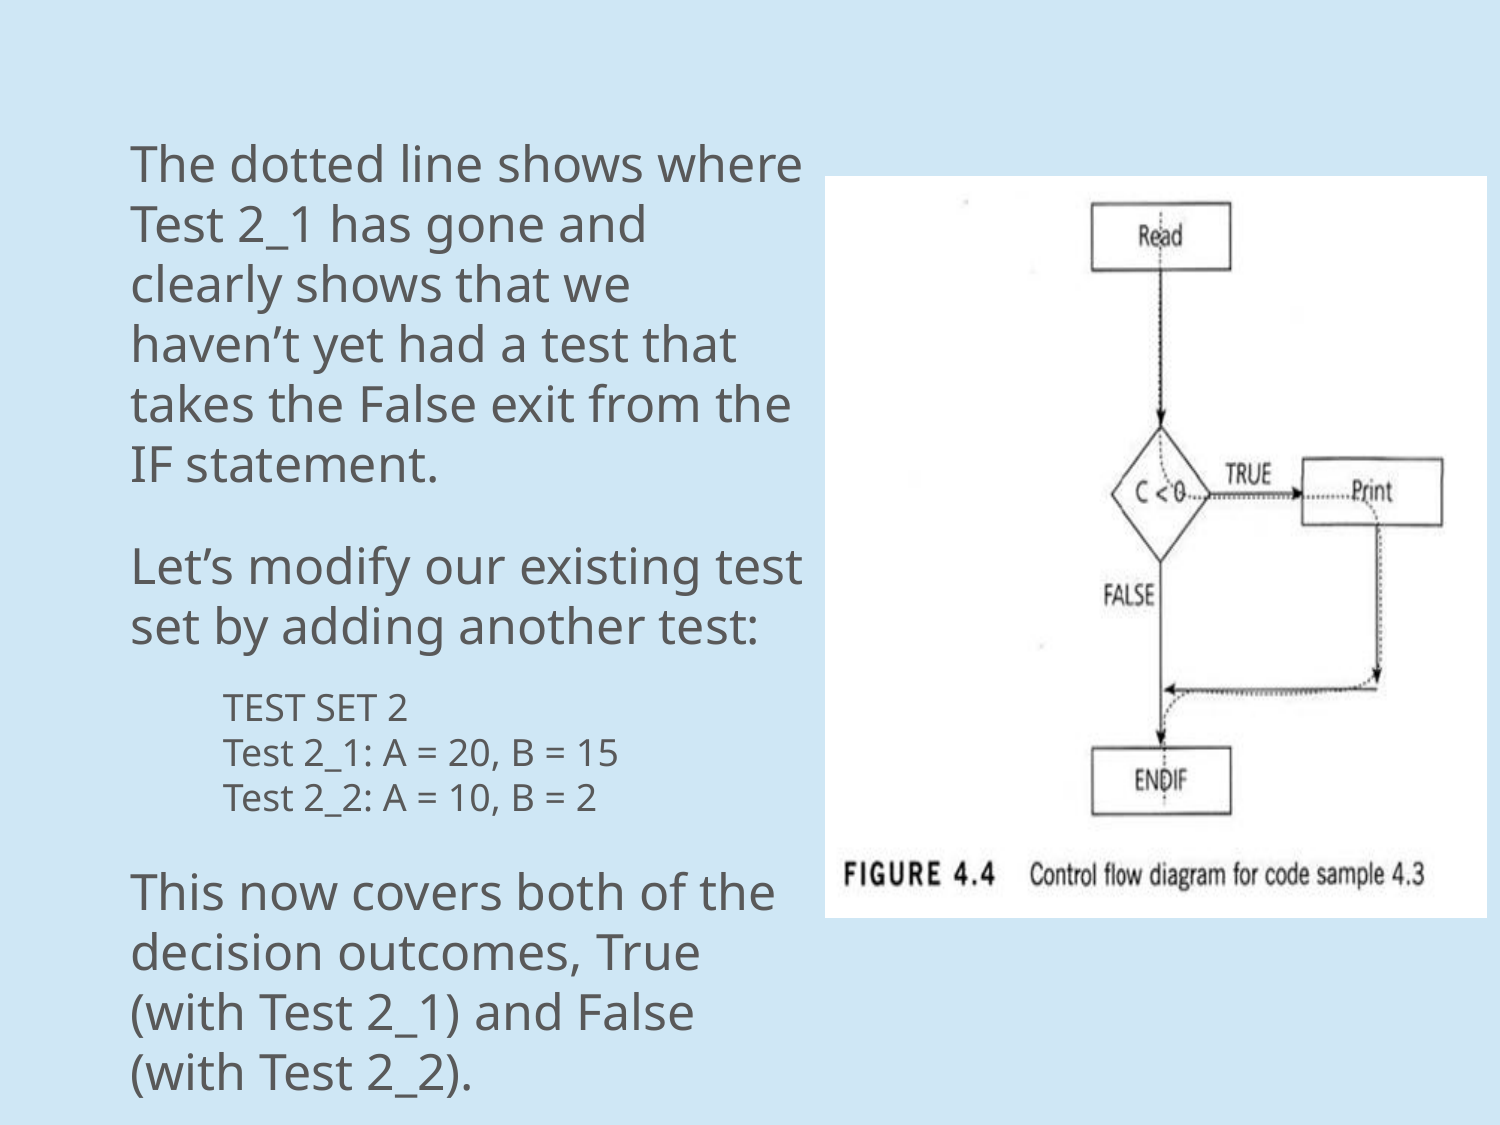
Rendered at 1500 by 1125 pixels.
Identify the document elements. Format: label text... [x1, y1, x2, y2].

list The dotted line shows where Test 2_1 has gone and clearly shows that we haven’t yet had a test that takes the False exit from the IF statement. Let’s modify our existing test set by adding another test: TEST SET 2 Test 2_1: A = 20, B = 15 Test 2_2: A = 10, B = 2 This now covers both of the decision outcomes, True (with Test 2_1) and False (with Test 2_2). If we were to draw the path taken by Test 2_2, it would be a straight line from the read statement down the False exit and through the ENDIF. [58, 125, 826, 1072]
picture [825, 176, 1487, 918]
